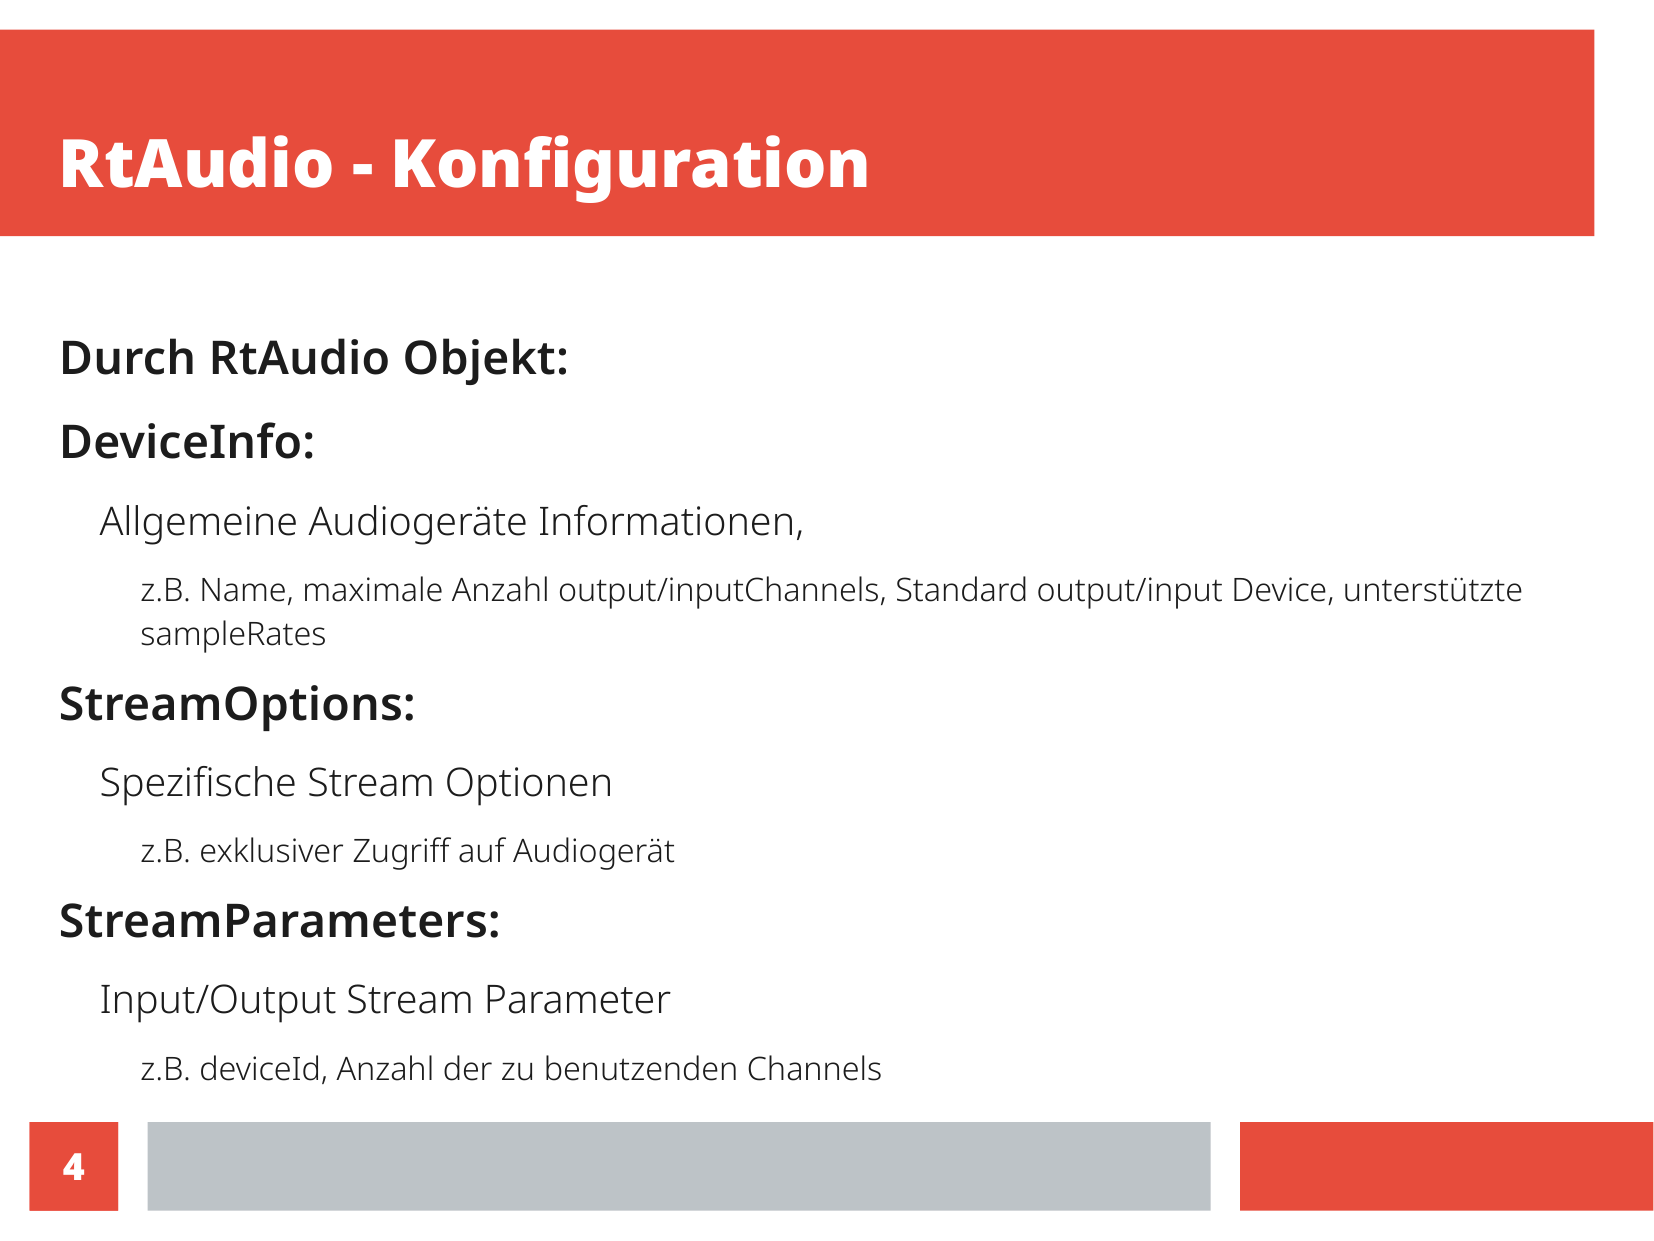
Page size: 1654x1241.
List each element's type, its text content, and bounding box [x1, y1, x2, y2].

list Durch RtAudio Objekt: DeviceInfo: Allgemeine Audiogeräte Informationen, z.B. Name, maximale Anzahl output/inputChannels, Standard output/input Device, unterstützte sampleRates StreamOptions: Spezifische Stream Optionen z.B. exklusiver Zugriff auf Audiogerät StreamParameters: Input/Output Stream Parameter z.B. deviceId, Anzahl der zu benutzenden Channels [59, 324, 1565, 1093]
title RtAudio - Konfiguration [59, 59, 1595, 207]
